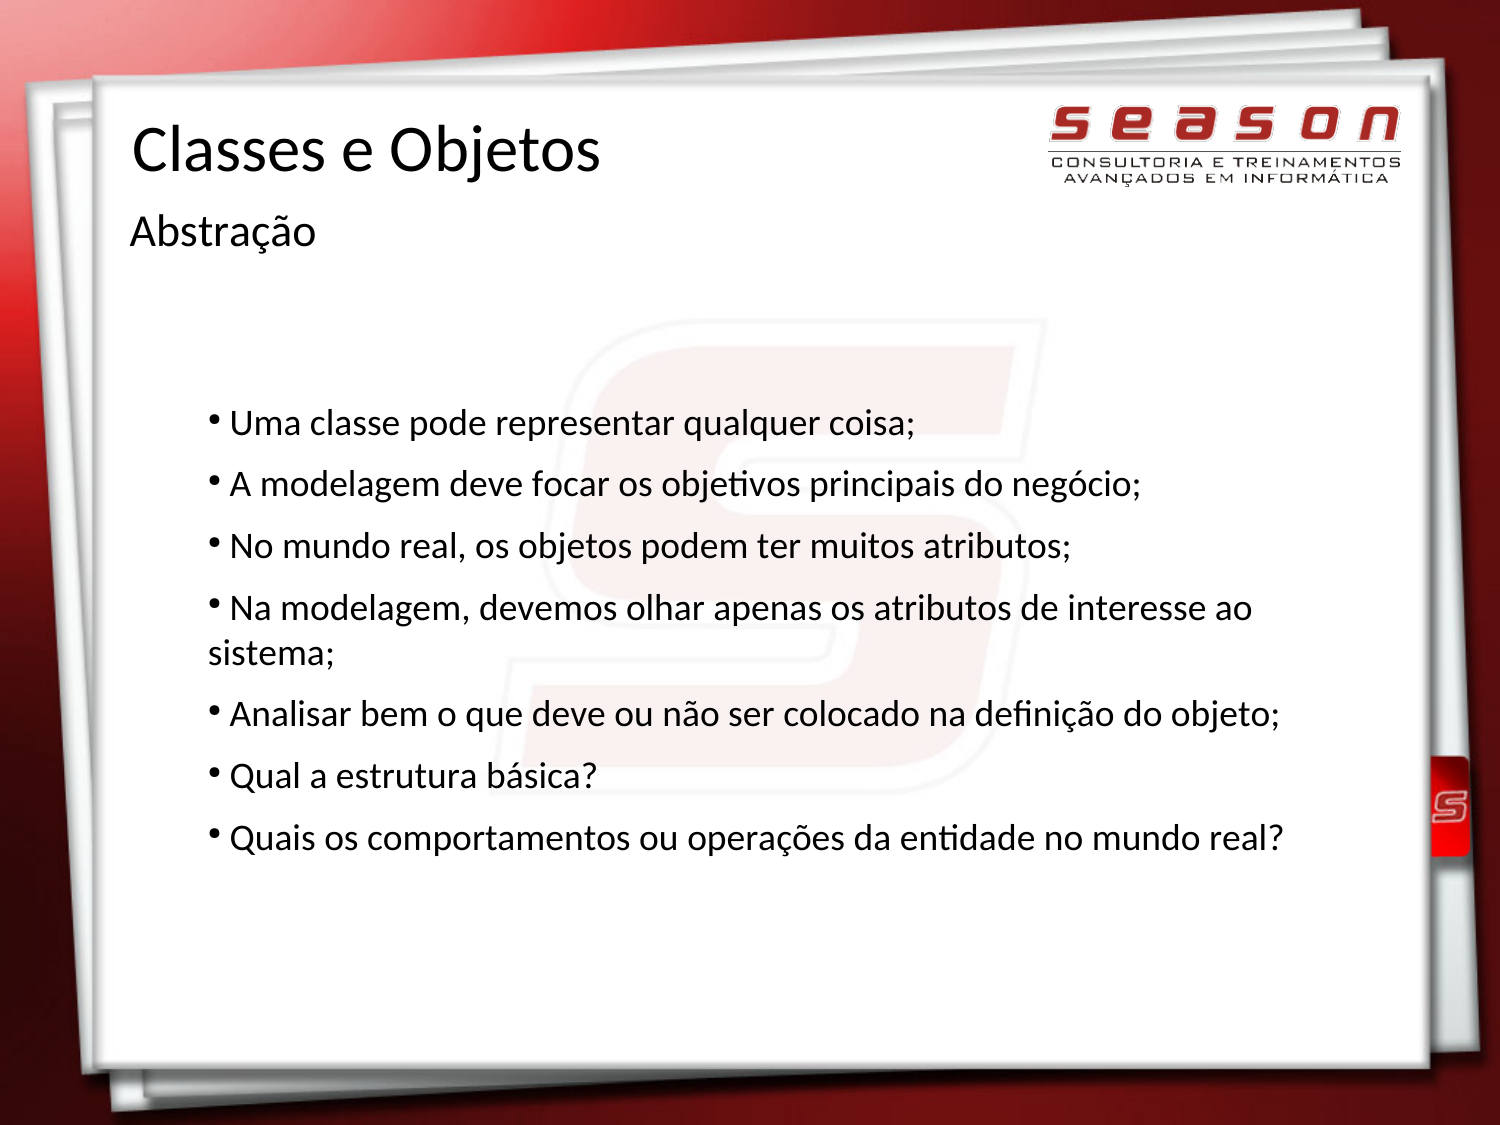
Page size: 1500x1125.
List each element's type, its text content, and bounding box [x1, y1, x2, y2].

picture [0, 0, 1500, 1125]
text_box Abstração [119, 200, 1240, 256]
title Classes e Objetos [118, 33, 1394, 257]
text_box Uma classe pode representar qualquer coisa; A modelagem deve focar os objetivos principais do negócio; No mundo real, os objetos podem ter muitos atributos; Na modelagem, devemos olhar apenas os atributos de interesse ao sistema; Analisar bem o que deve ou não ser colocado na definição do objeto; Qual a estrutura básica? Quais os comportamentos ou operações da entidade no mundo real? [207, 330, 1328, 926]
